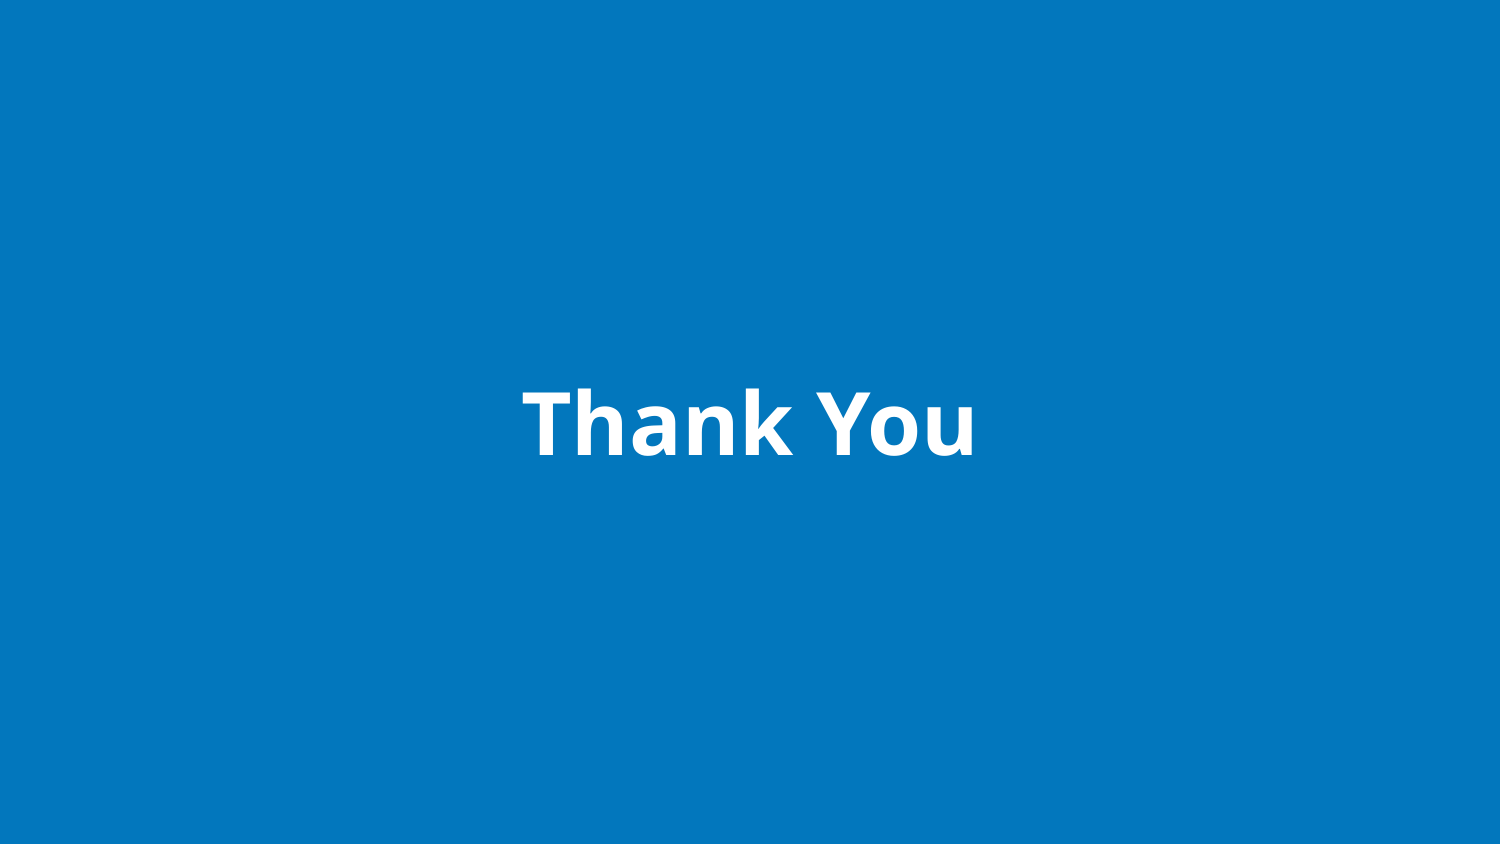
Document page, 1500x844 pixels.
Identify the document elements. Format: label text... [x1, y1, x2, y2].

text_box Thank You [75, 338, 1425, 505]
